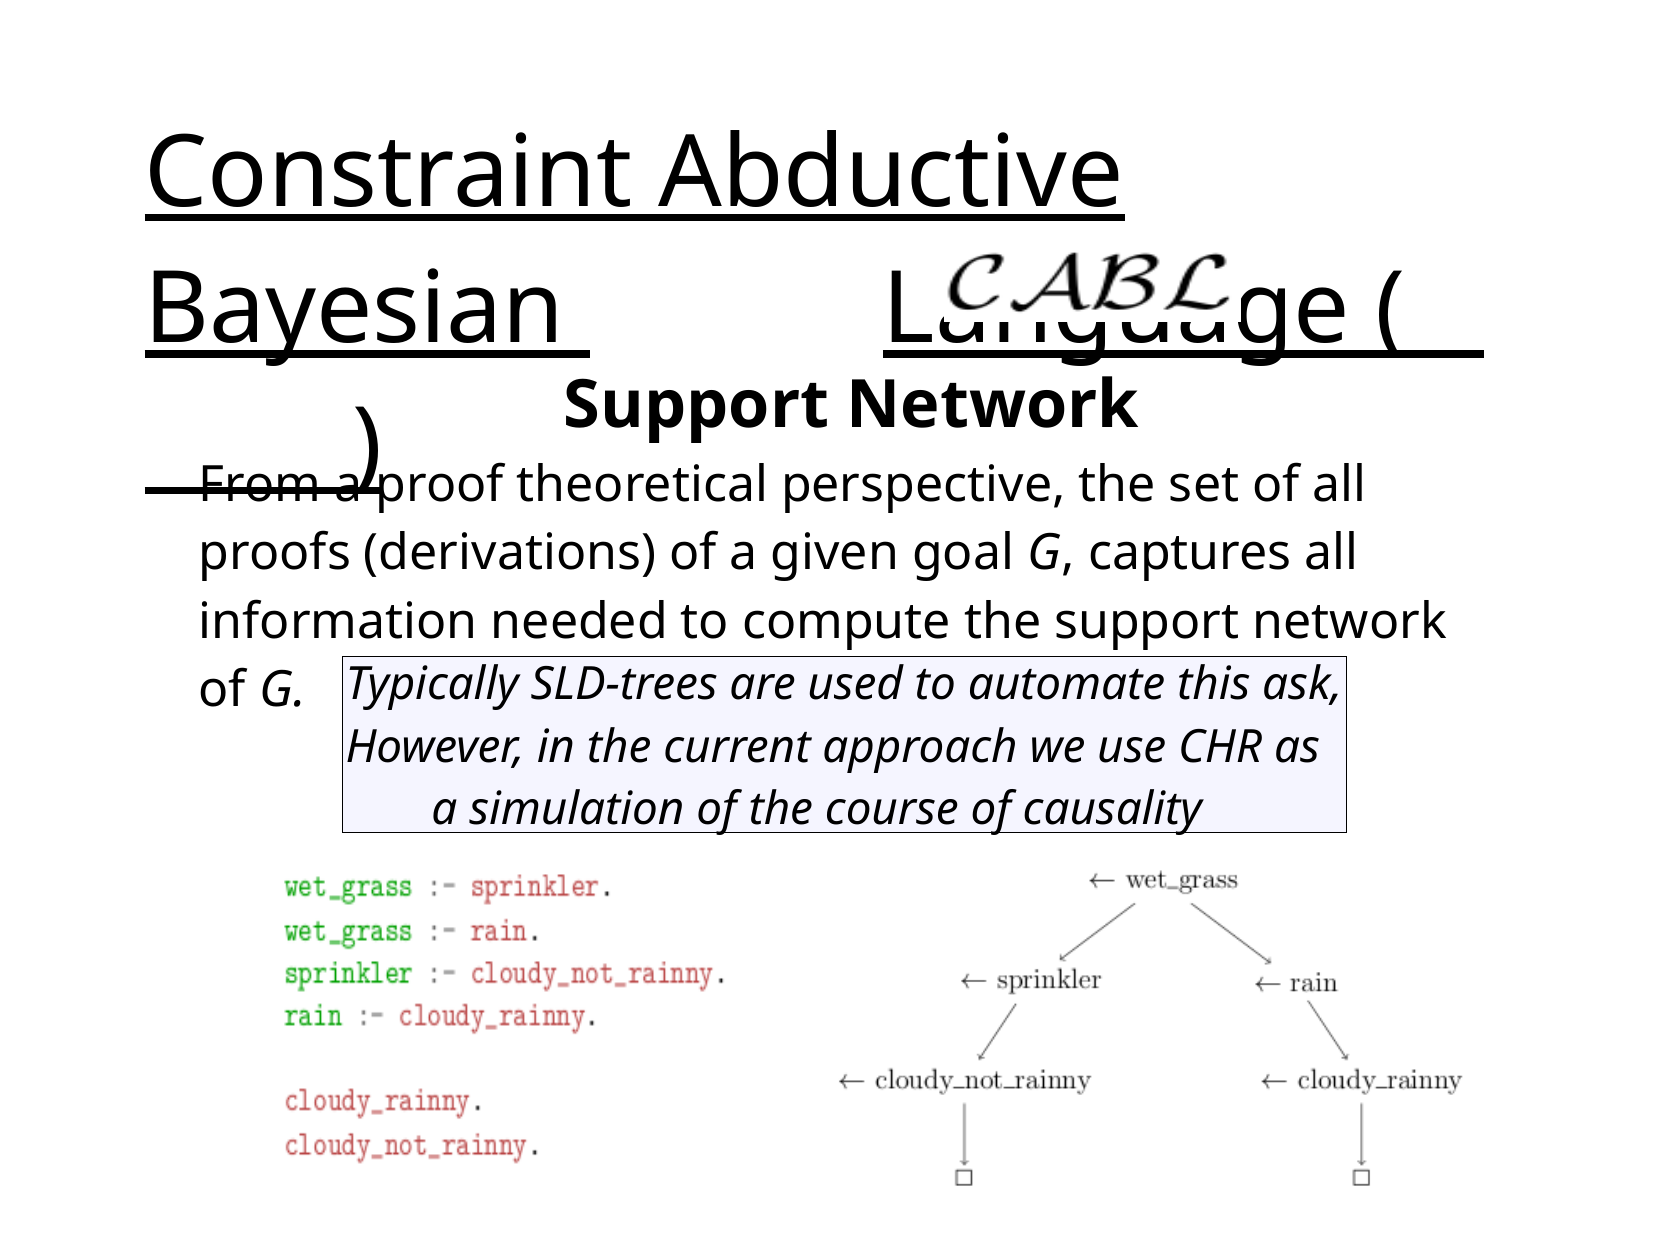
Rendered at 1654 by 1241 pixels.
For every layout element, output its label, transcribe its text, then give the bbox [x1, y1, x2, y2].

text_box From a proof theoretical perspective, the set of all proofs (derivations) of a given goal G, captures all information needed to compute the support network of G. [184, 440, 1477, 638]
text_box From a proof theoretical perspective, the set of all proofs (derivations) of a given goal G, captures all information needed to compute the support network of G. [184, 440, 369, 487]
picture [944, 236, 1241, 322]
text_box Constraint Abductive Bayesian Language ( ) [129, 92, 1517, 348]
picture [827, 855, 1489, 1211]
text_box Typically SLD-trees are used to automate this ask, However, in the current approach we use CHR as a simulation of the course of causality [342, 656, 1347, 833]
text_box Support Network [549, 348, 1211, 456]
picture [283, 873, 731, 1170]
